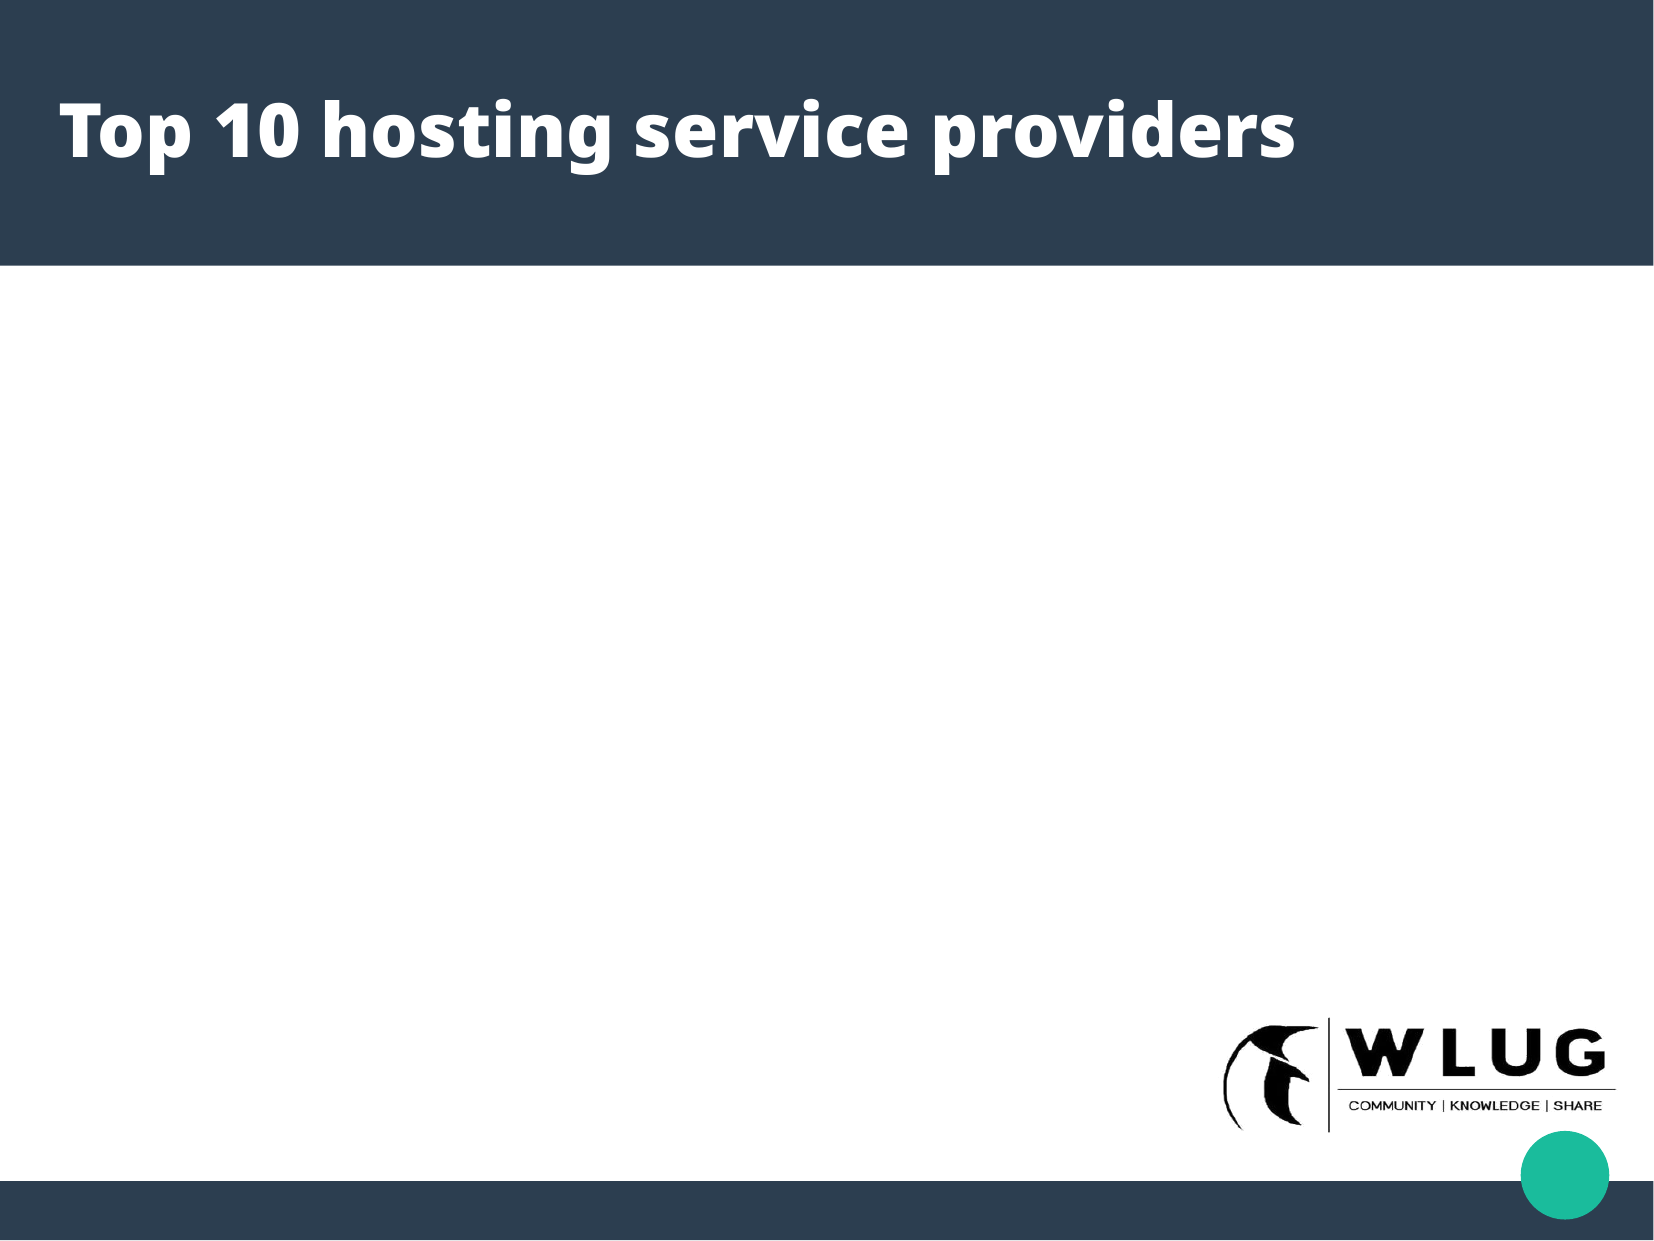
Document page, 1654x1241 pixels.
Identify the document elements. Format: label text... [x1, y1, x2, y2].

title Top 10 hosting service providers [59, 49, 1595, 207]
picture [1196, 1009, 1630, 1138]
